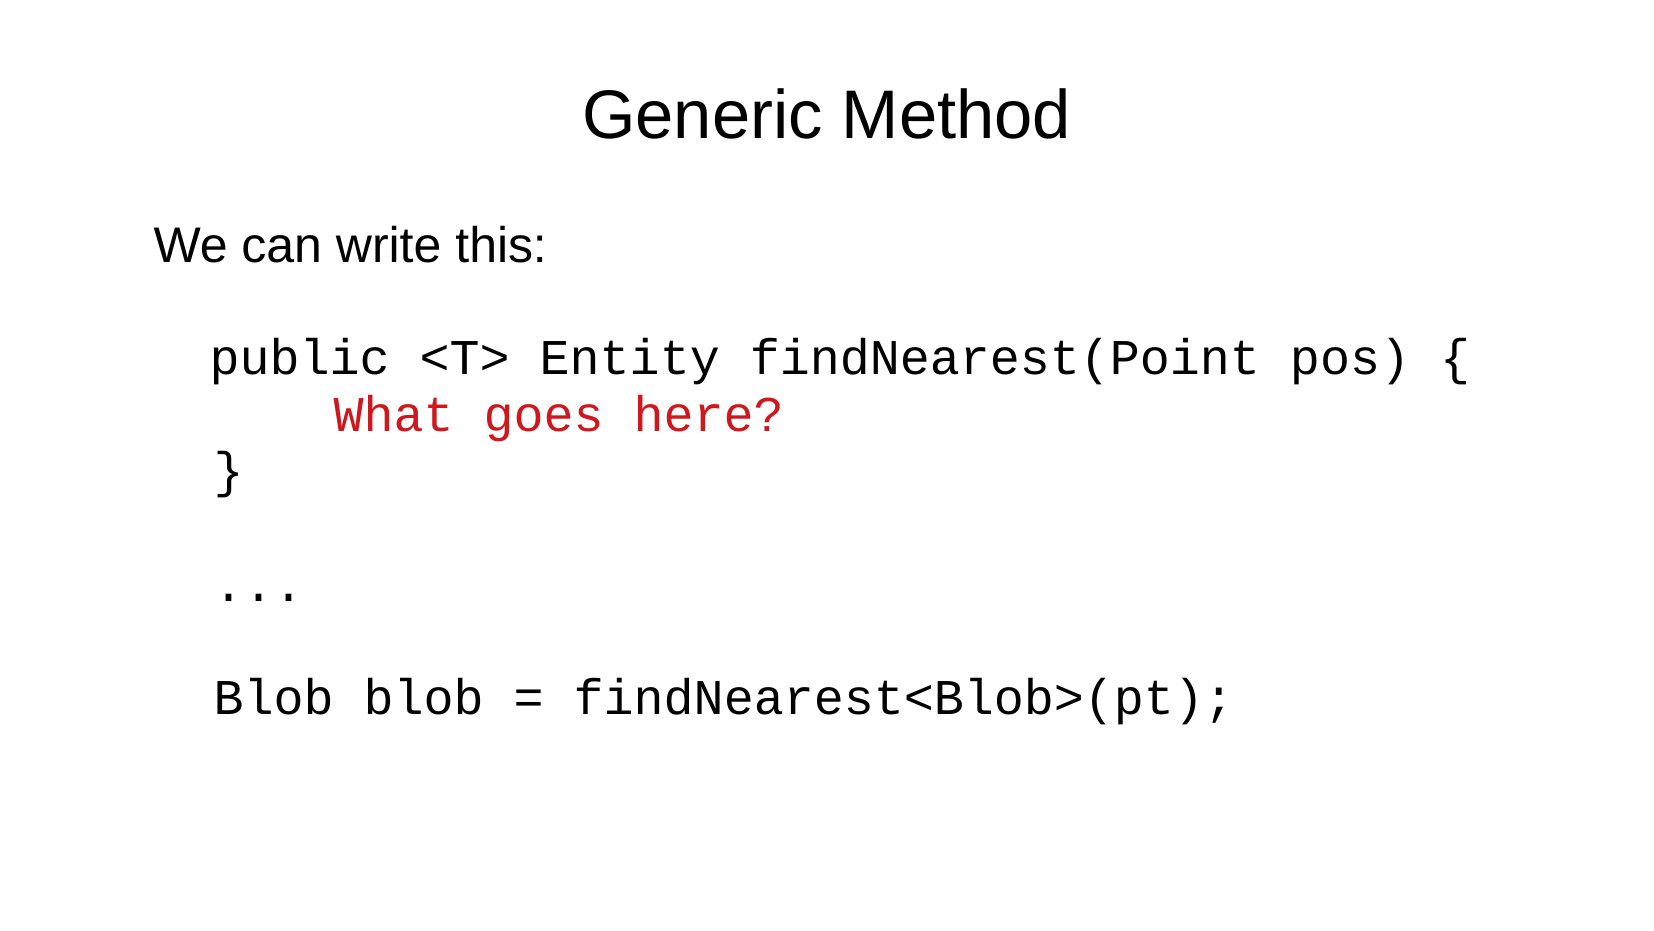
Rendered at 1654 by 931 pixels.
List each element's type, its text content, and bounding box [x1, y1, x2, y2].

title Generic Method [82, 37, 1571, 193]
list We can write this: public <T> Entity findNearest(Point pos) { What goes here? } ... Blob blob = findNearest<Blob>(pt); [82, 217, 1571, 758]
